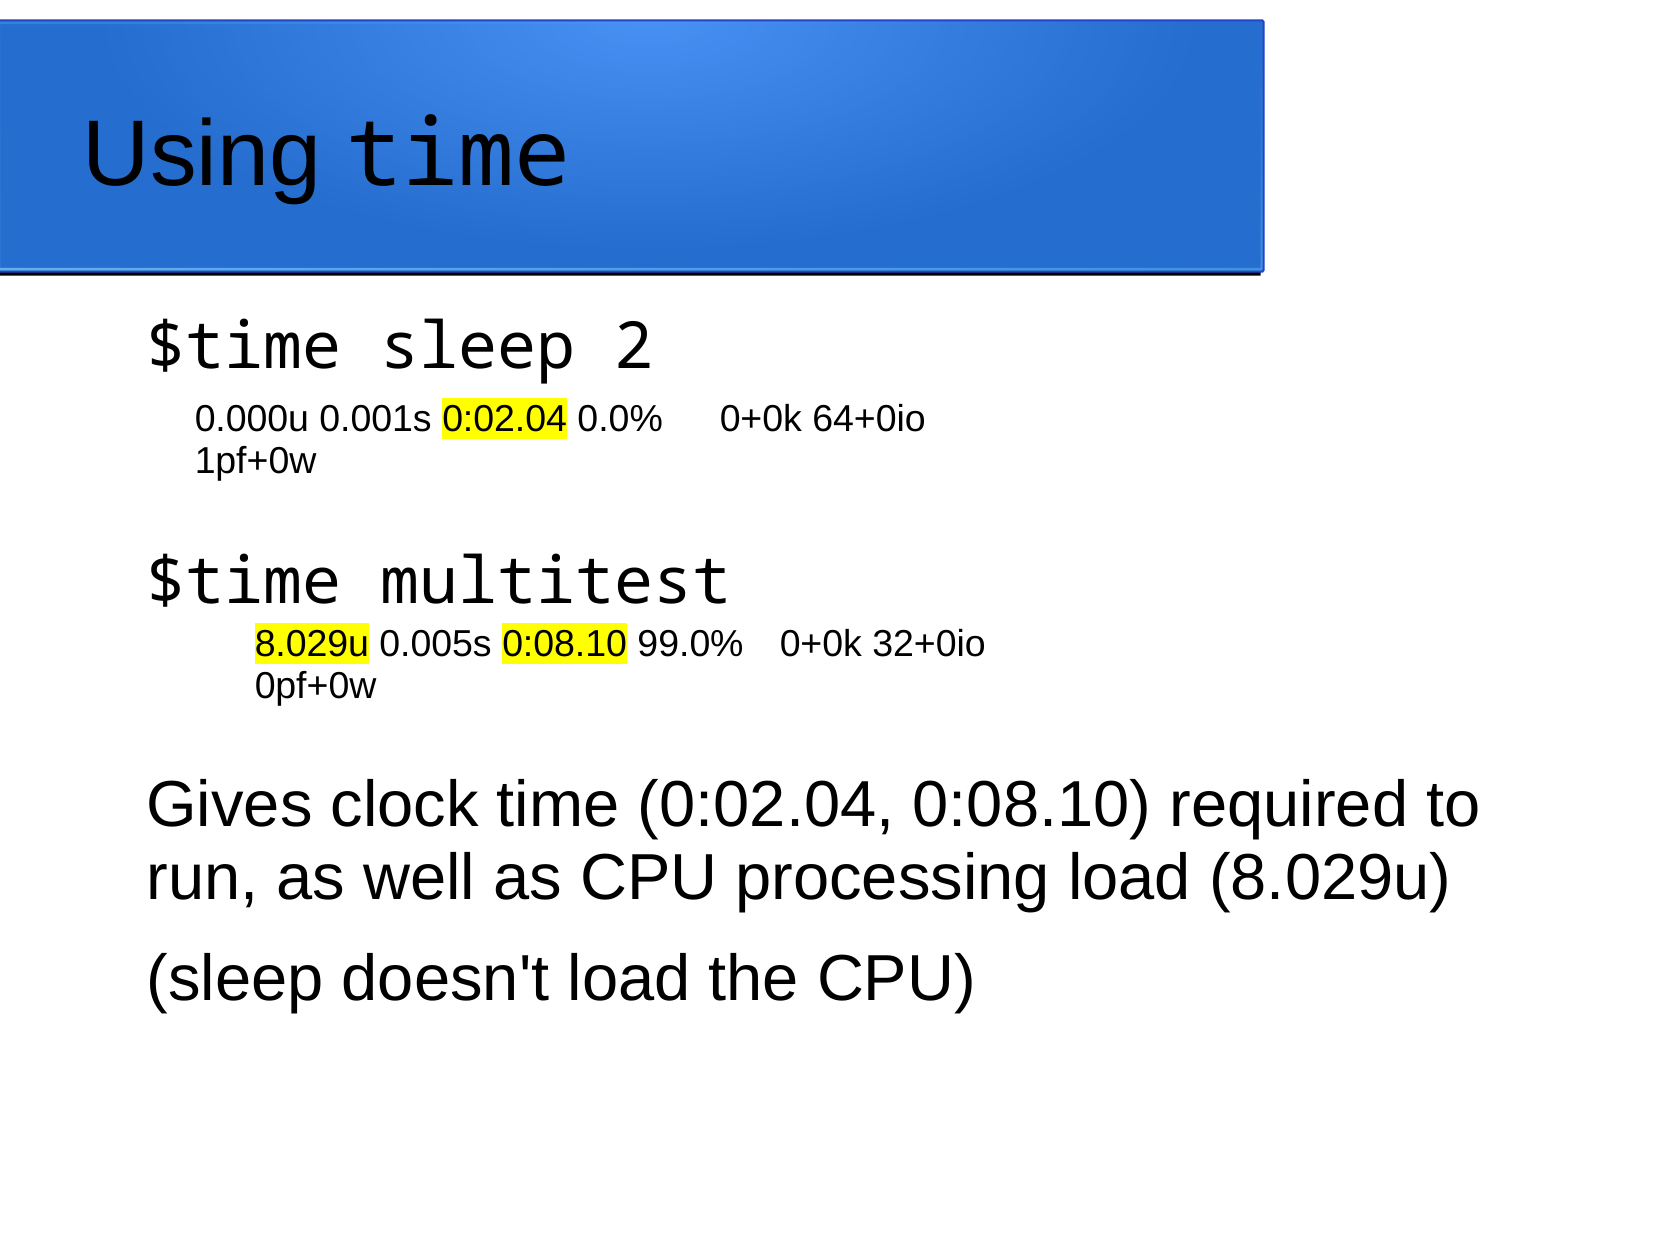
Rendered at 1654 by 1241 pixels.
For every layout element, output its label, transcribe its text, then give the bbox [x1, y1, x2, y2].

text_box 0.000u 0.001s 0:02.04 0.0% 0+0k 64+0io 1pf+0w [180, 390, 1073, 447]
text_box 8.029u 0.005s 0:08.10 99.0% 0+0k 32+0io 0pf+0w [240, 615, 1133, 672]
title Using time [82, 47, 1234, 253]
list $time sleep 2 $time multitest Gives clock time (0:02.04, 0:08.10) required to run, as well as CPU processing load (8.029u) (sleep doesn't load the CPU) [82, 299, 1571, 1019]
